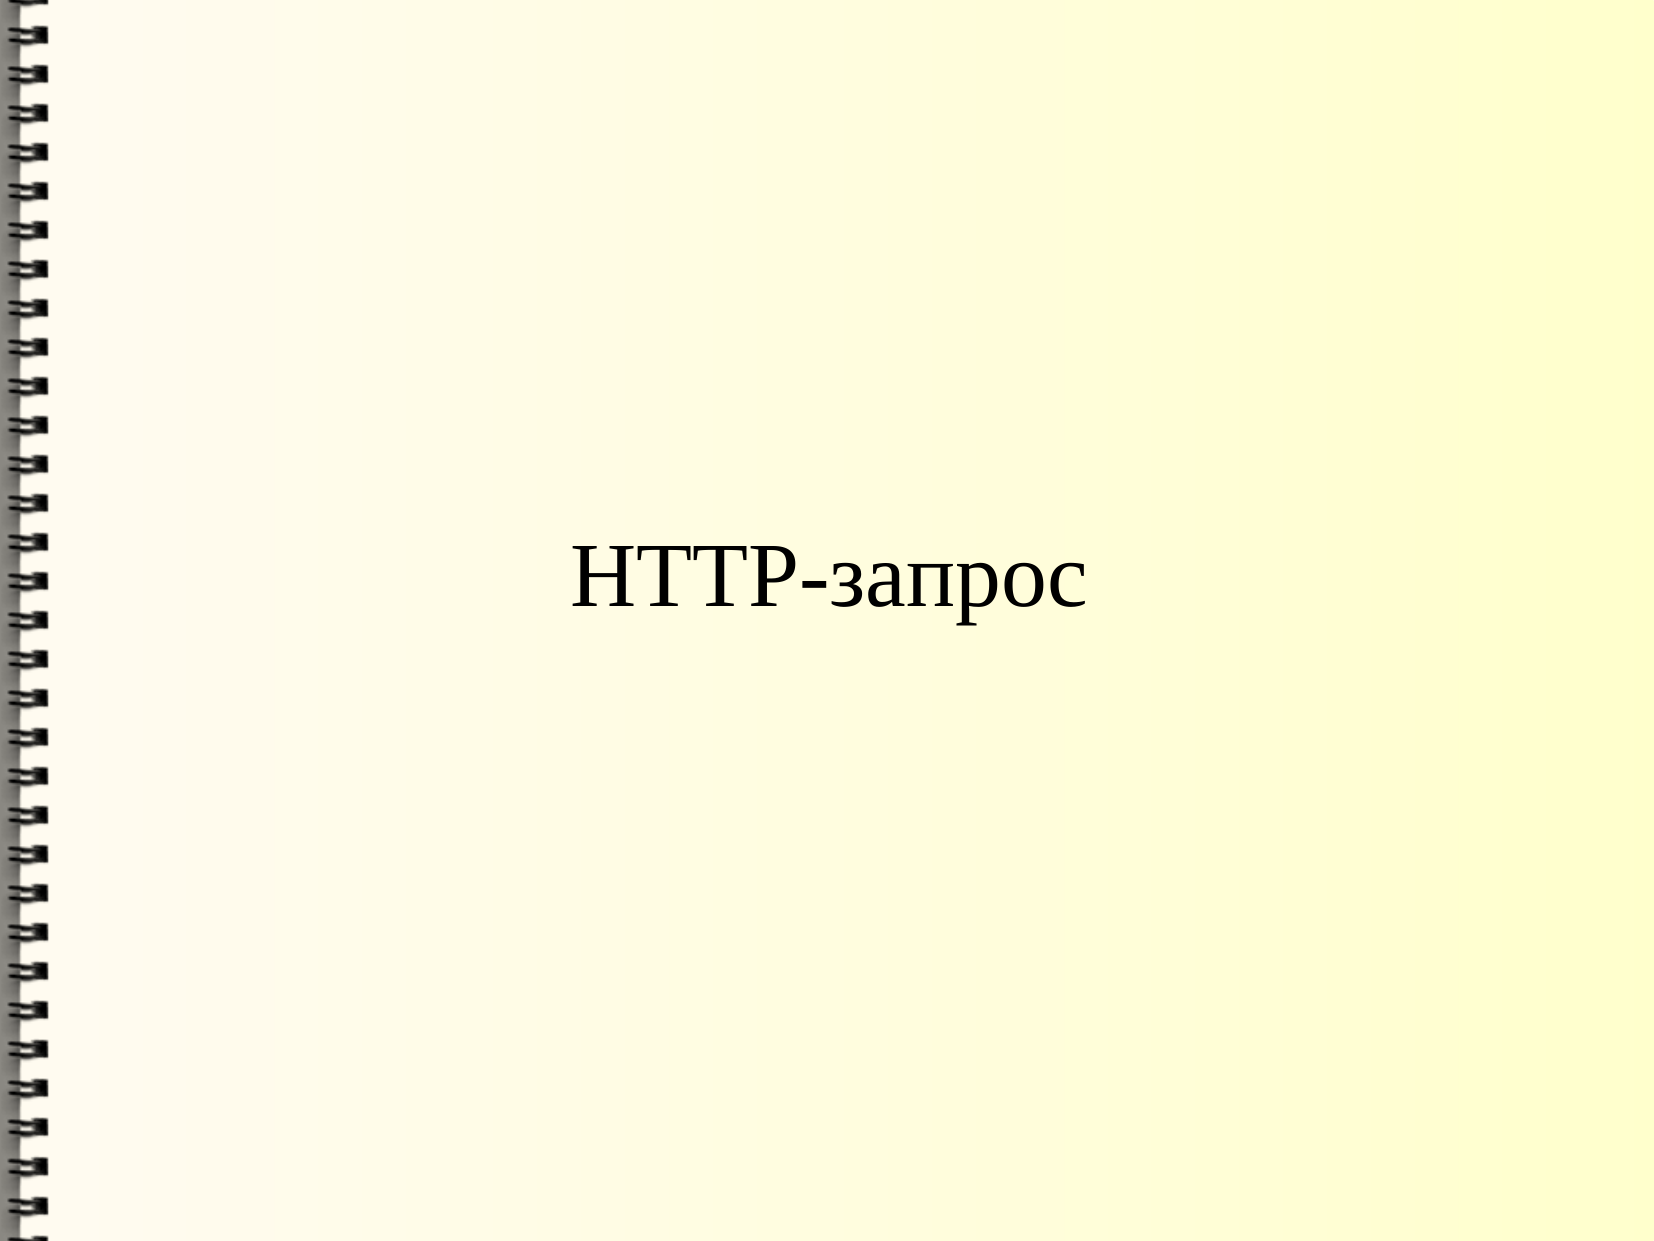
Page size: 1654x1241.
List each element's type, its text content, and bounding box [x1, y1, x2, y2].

picture [0, 0, 1654, 1241]
title HTTP-запрос [123, 472, 1536, 680]
